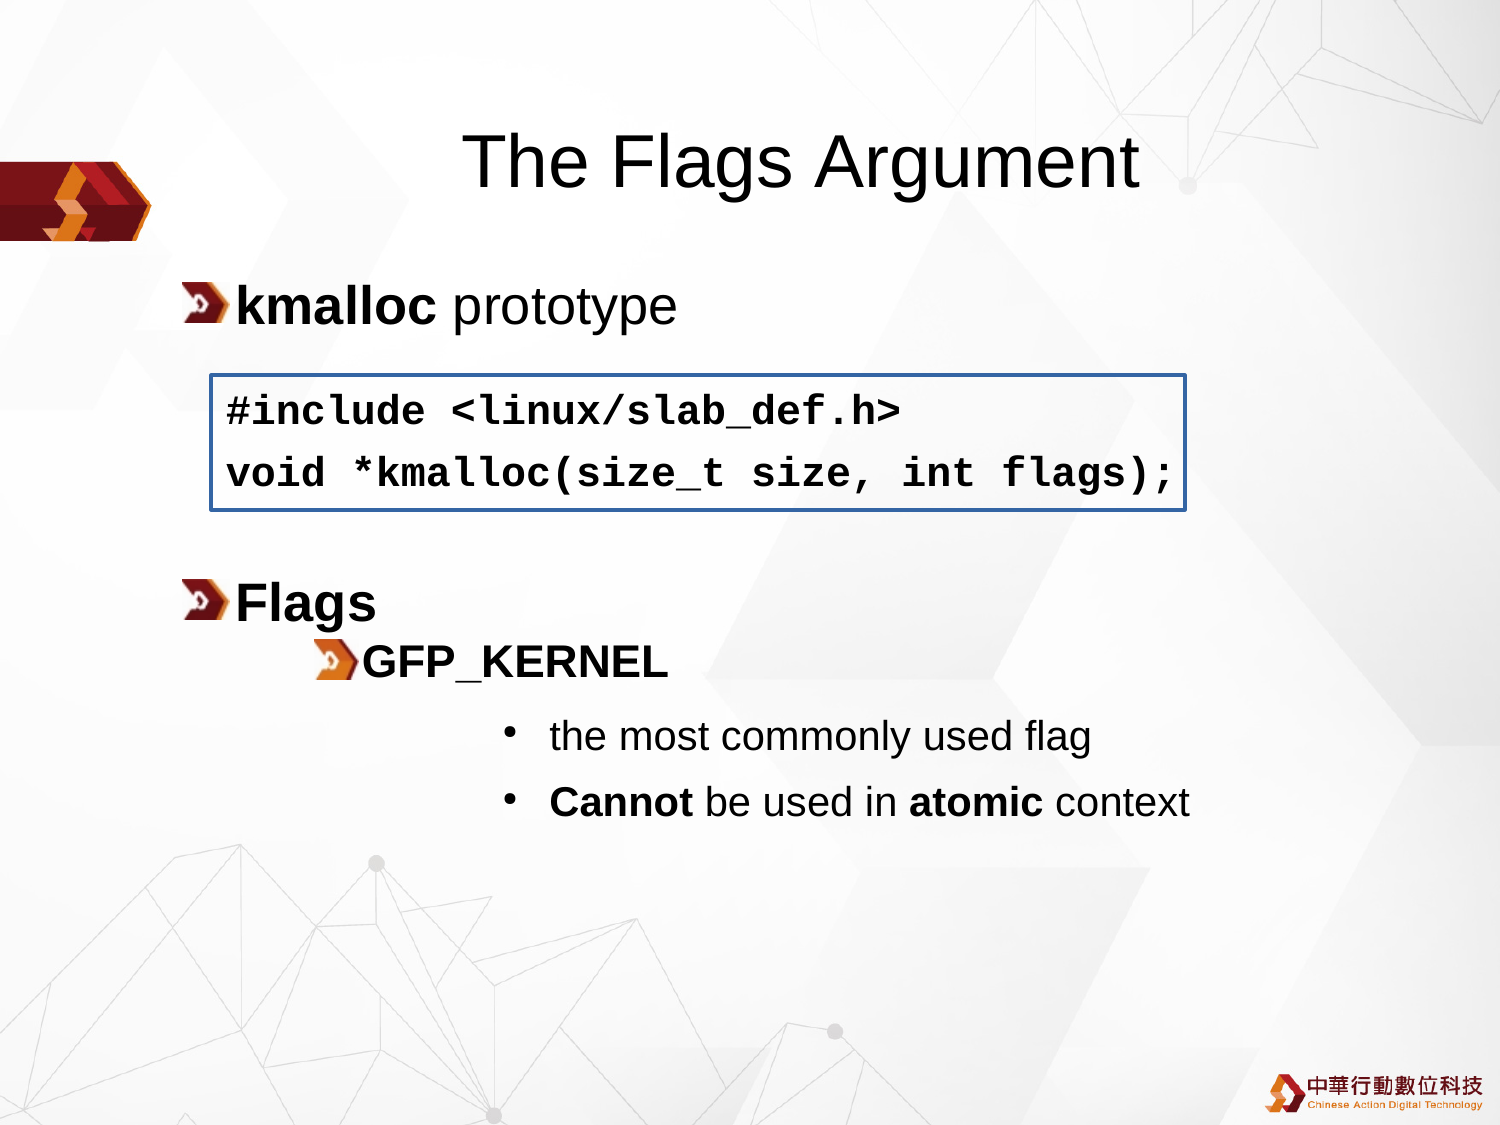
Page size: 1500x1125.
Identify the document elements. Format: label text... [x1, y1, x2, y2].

text_box #include <linux/slab_def.h> void *kmalloc(size_t size, int flags); [213, 377, 1183, 508]
text_box #include <linux/slab_def.h> void *kmalloc(size_t size, int flags); [211, 375, 1494, 523]
title The Flags Argument [150, 63, 1426, 251]
list kmalloc prototype Flags GFP_KERNEL the most commonly used flag Cannot be used in atomic context [150, 262, 1426, 1006]
picture [0, 0, 1500, 1125]
